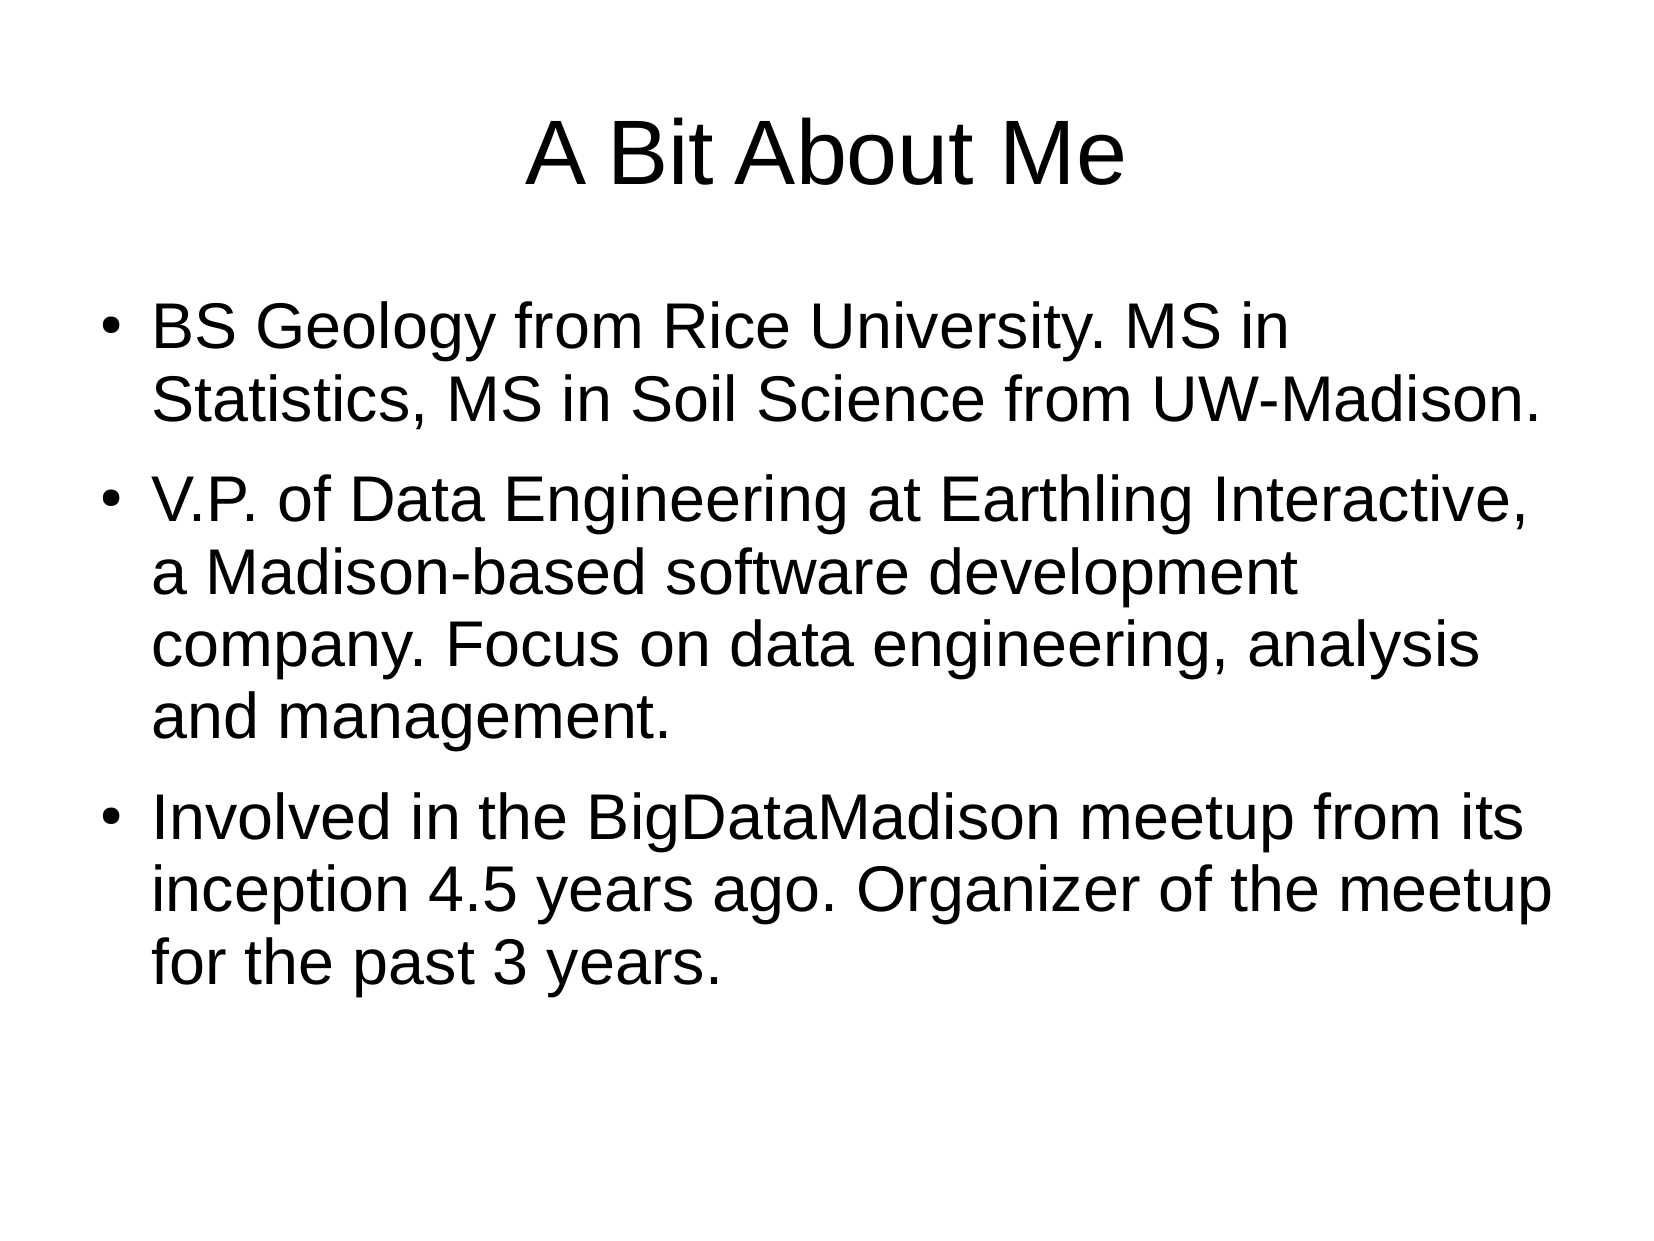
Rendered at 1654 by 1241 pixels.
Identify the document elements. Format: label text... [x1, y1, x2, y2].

title A Bit About Me [82, 49, 1571, 257]
list BS Geology from Rice University. MS in Statistics, MS in Soil Science from UW-Madison. V.P. of Data Engineering at Earthling Interactive, a Madison-based software development company. Focus on data engineering, analysis and management. Involved in the BigDataMadison meetup from its inception 4.5 years ago. Organizer of the meetup for the past 3 years. [82, 290, 1571, 1010]
